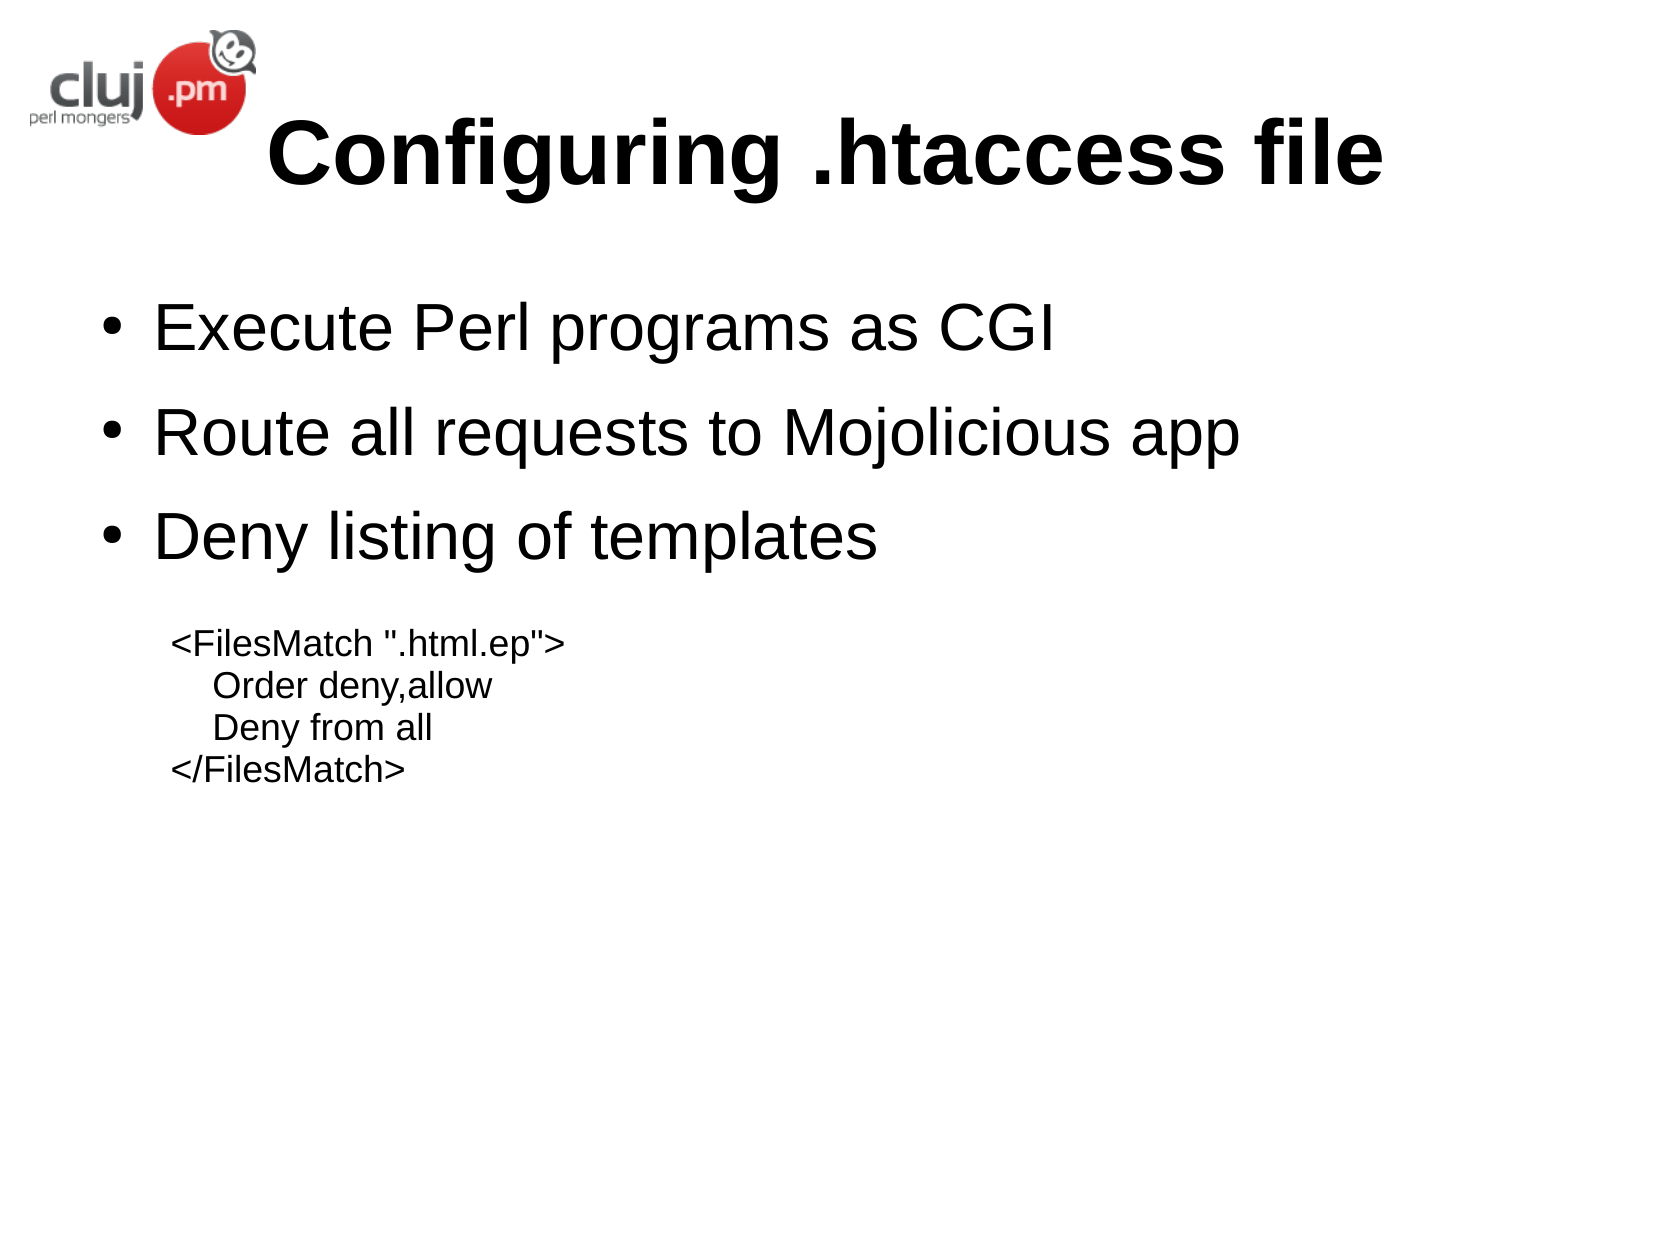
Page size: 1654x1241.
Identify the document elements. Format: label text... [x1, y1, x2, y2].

list Execute Perl programs as CGI Route all requests to Mojolicious app Deny listing of templates [82, 290, 1538, 1010]
title Configuring .htaccess file [82, 49, 1571, 257]
picture [30, 30, 256, 135]
text_box <FilesMatch ".html.ep"> Order deny,allow Deny from all </FilesMatch> [155, 615, 1501, 882]
